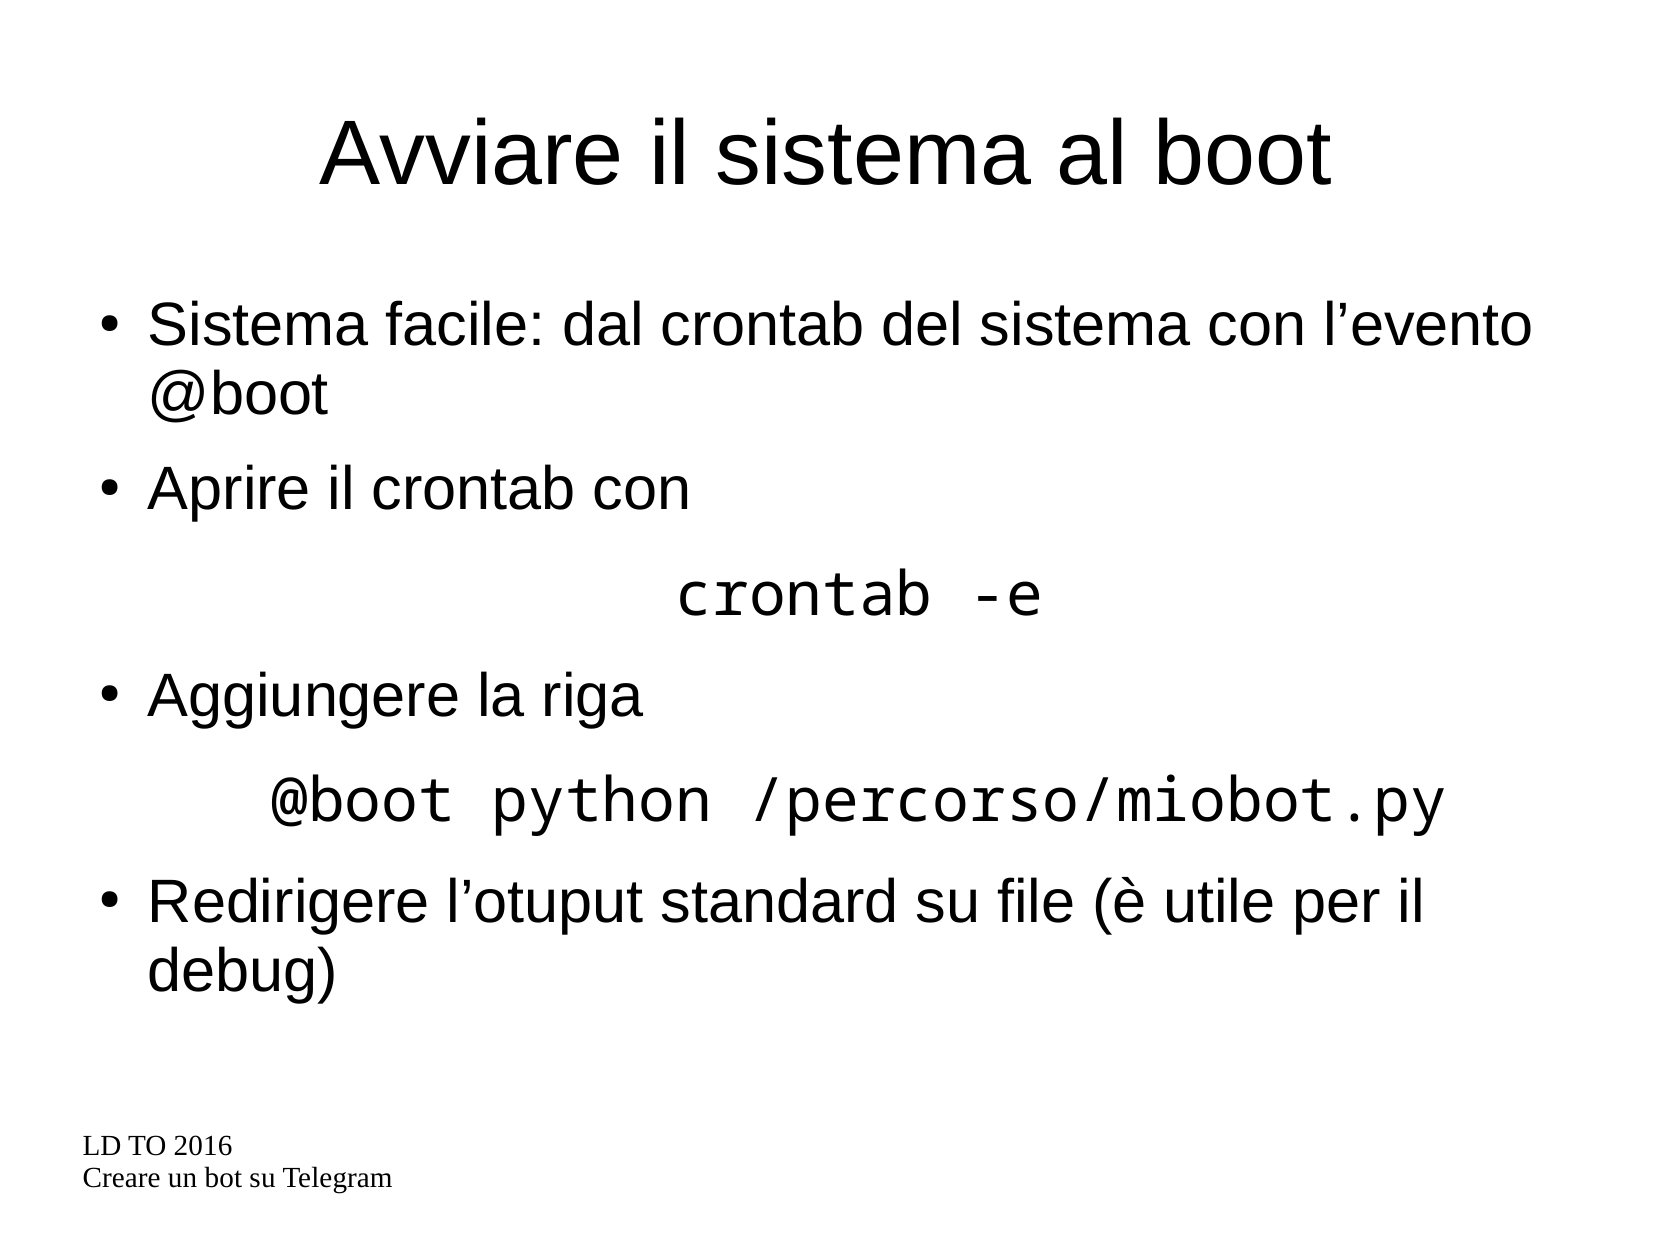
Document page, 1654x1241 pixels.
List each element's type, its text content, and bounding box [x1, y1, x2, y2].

list Sistema facile: dal crontab del sistema con l’evento @boot Aprire il crontab con crontab -e Aggiungere la riga @boot python /percorso/miobot.py Redirigere l’otuput standard su file (è utile per il debug) [82, 290, 1571, 1010]
title Avviare il sistema al boot [82, 49, 1571, 257]
